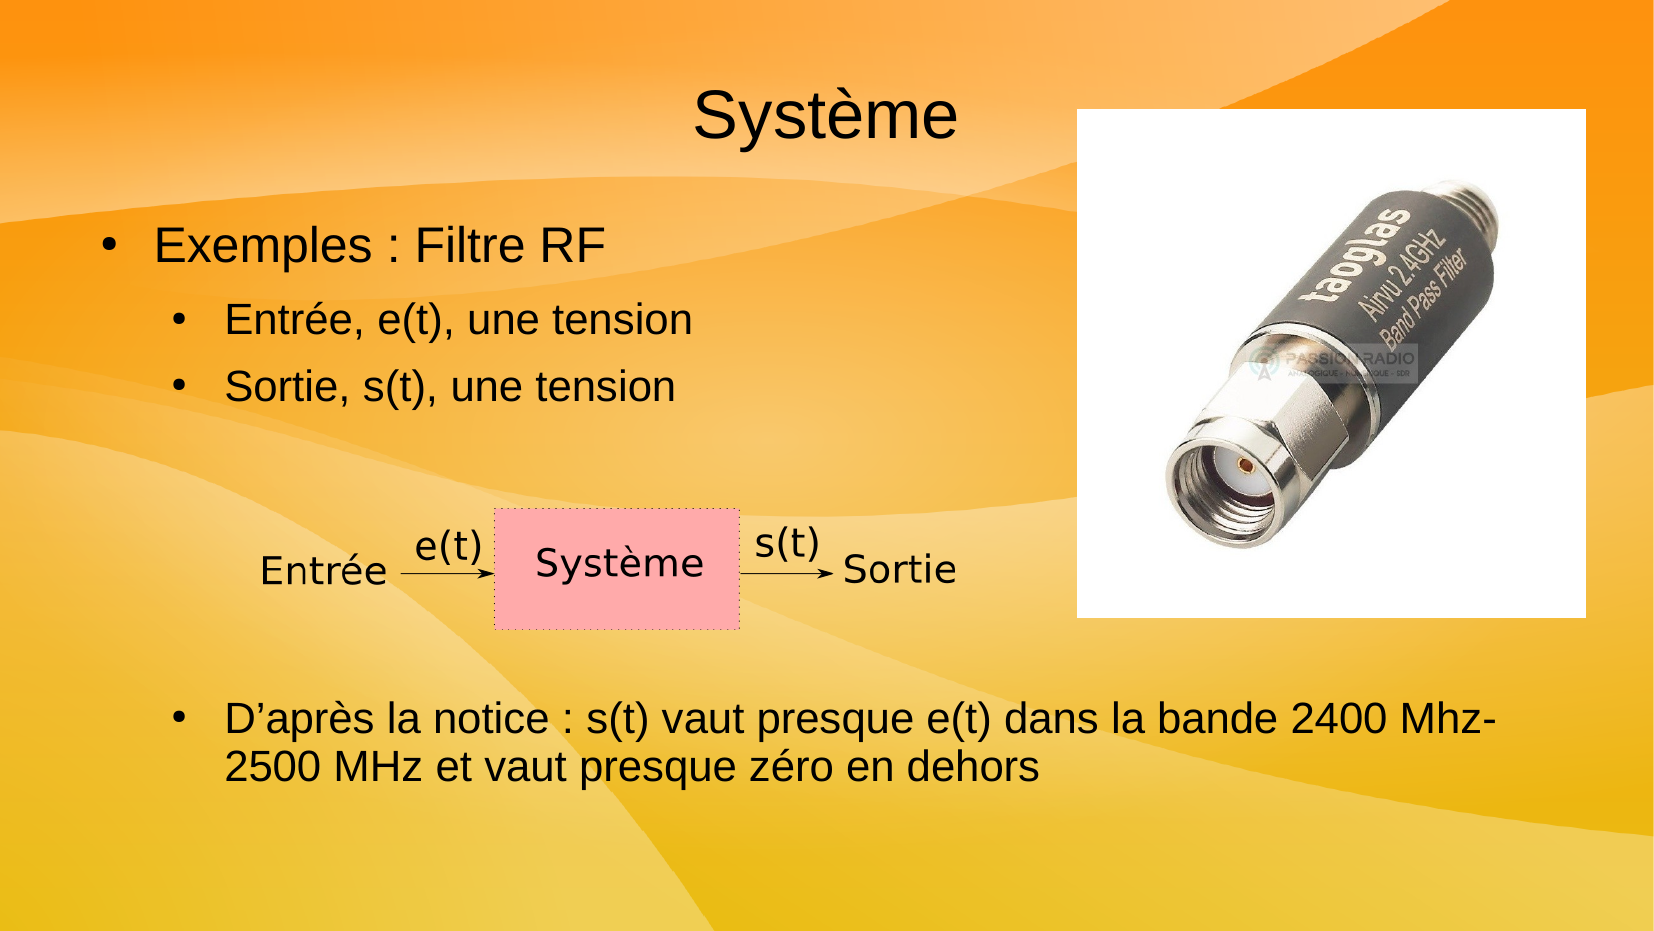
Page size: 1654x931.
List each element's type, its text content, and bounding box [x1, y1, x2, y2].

picture [0, 0, 1654, 931]
list Exemples : Filtre RF Entrée, e(t), une tension Sortie, s(t), une tension D’après la notice : s(t) vaut presque e(t) dans la bande 2400 Mhz-2500 MHz et vaut presque zéro en dehors [82, 217, 1571, 792]
title Système [82, 37, 1571, 193]
